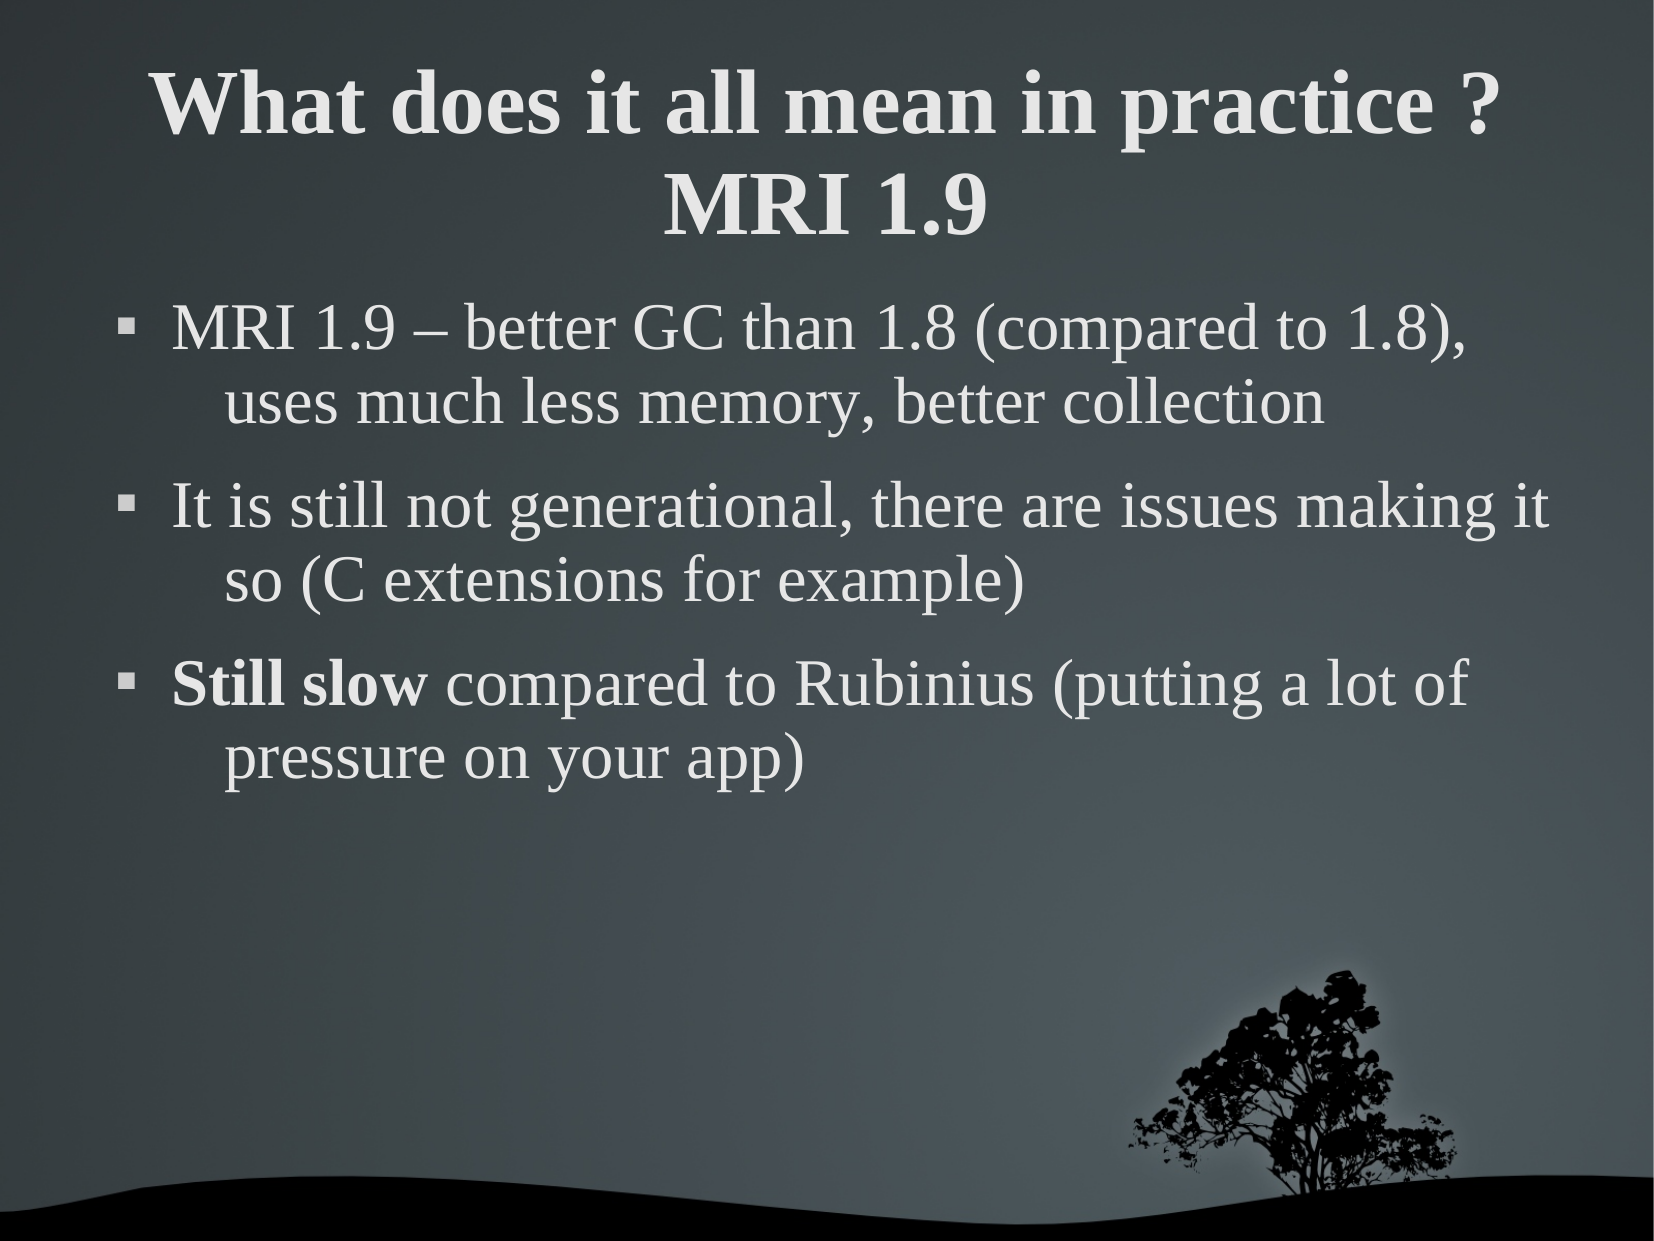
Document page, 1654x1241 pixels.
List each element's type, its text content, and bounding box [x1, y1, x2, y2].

title What does it all mean in practice ? MRI 1.9 [82, 33, 1571, 273]
picture [0, 0, 1654, 1241]
list MRI 1.9 – better GC than 1.8 (compared to 1.8), uses much less memory, better collection It is still not generational, there are issues making it so (C extensions for example) Still slow compared to Rubinius (putting a lot of pressure on your app) [82, 290, 1571, 1094]
